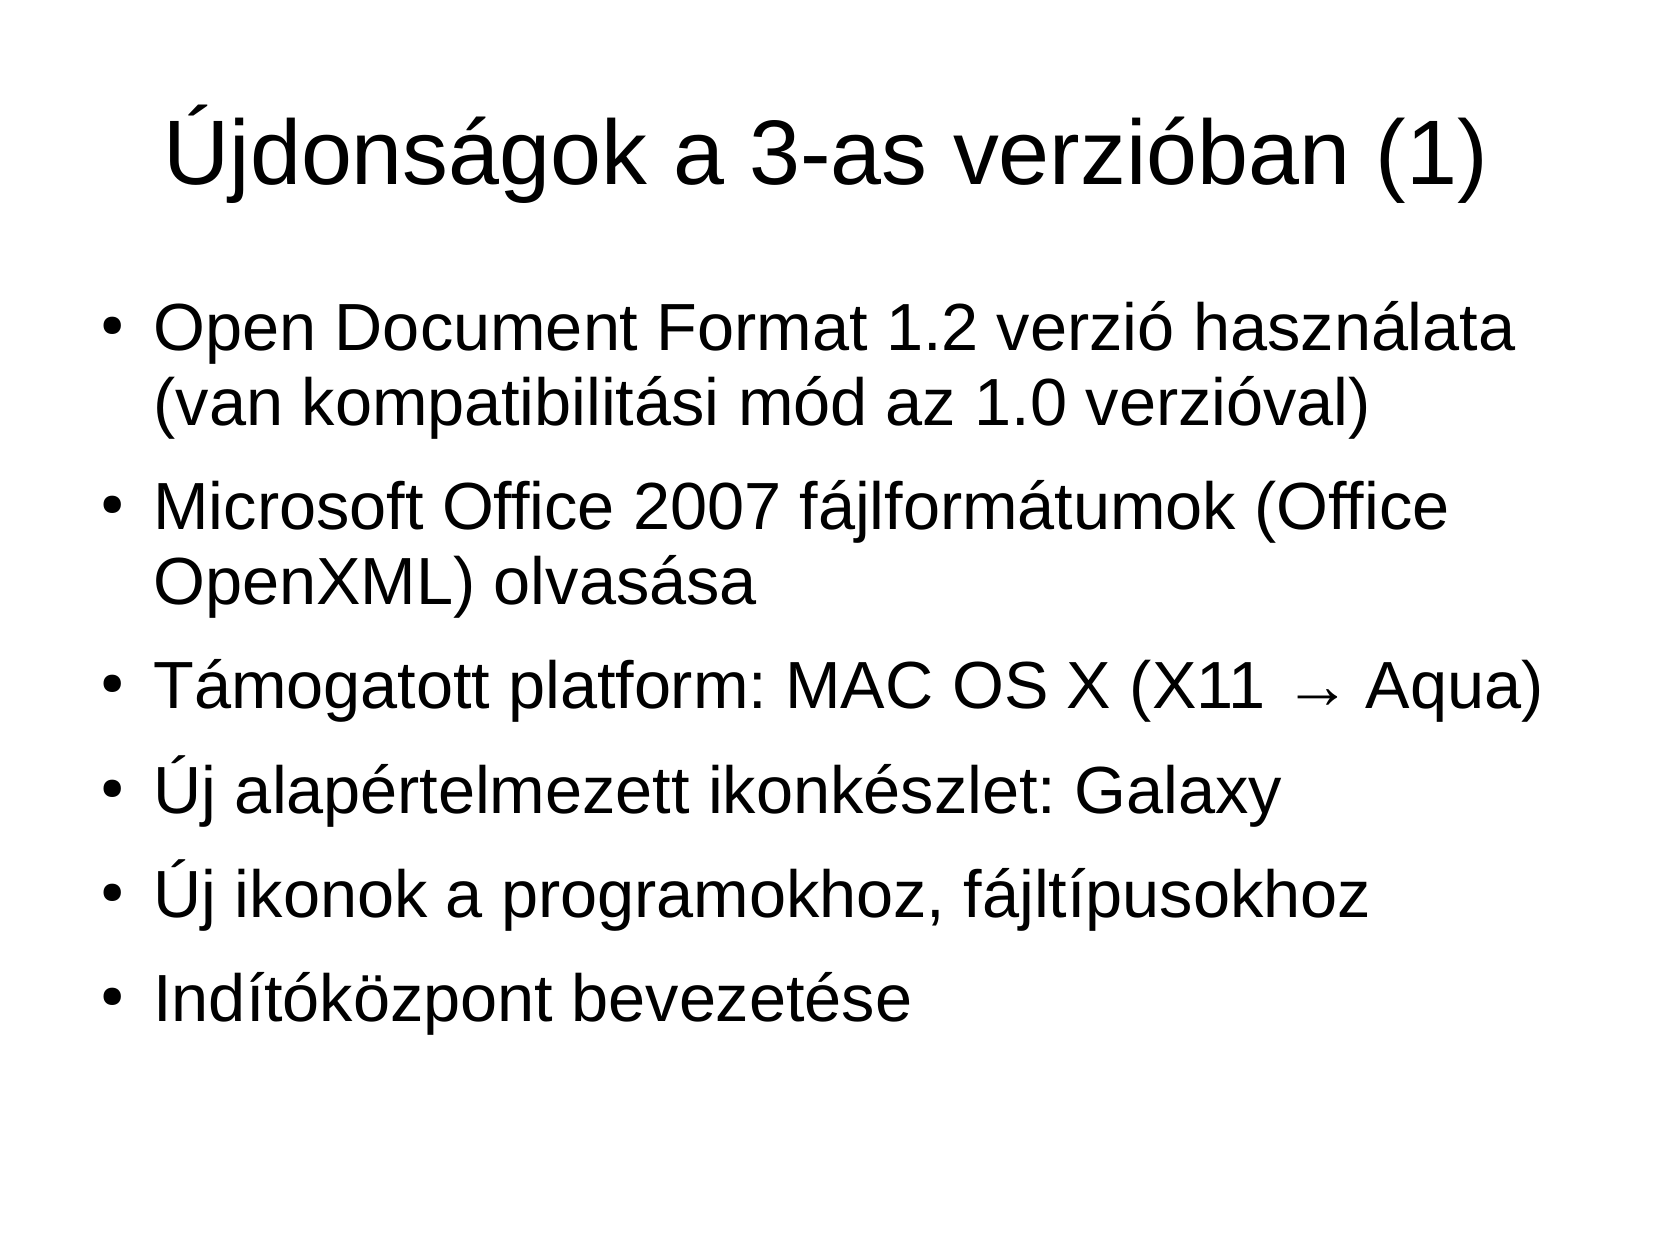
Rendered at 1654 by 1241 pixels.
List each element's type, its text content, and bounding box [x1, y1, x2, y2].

list Open Document Format 1.2 verzió használata (van kompatibilitási mód az 1.0 verzióval) Microsoft Office 2007 fájlformátumok (Office OpenXML) olvasása Támogatott platform: MAC OS X (X11 → Aqua) Új alapértelmezett ikonkészlet: Galaxy Új ikonok a programokhoz, fájltípusokhoz Indítóközpont bevezetése [82, 290, 1571, 1109]
title Újdonságok a 3-as verzióban (1) [82, 49, 1571, 257]
